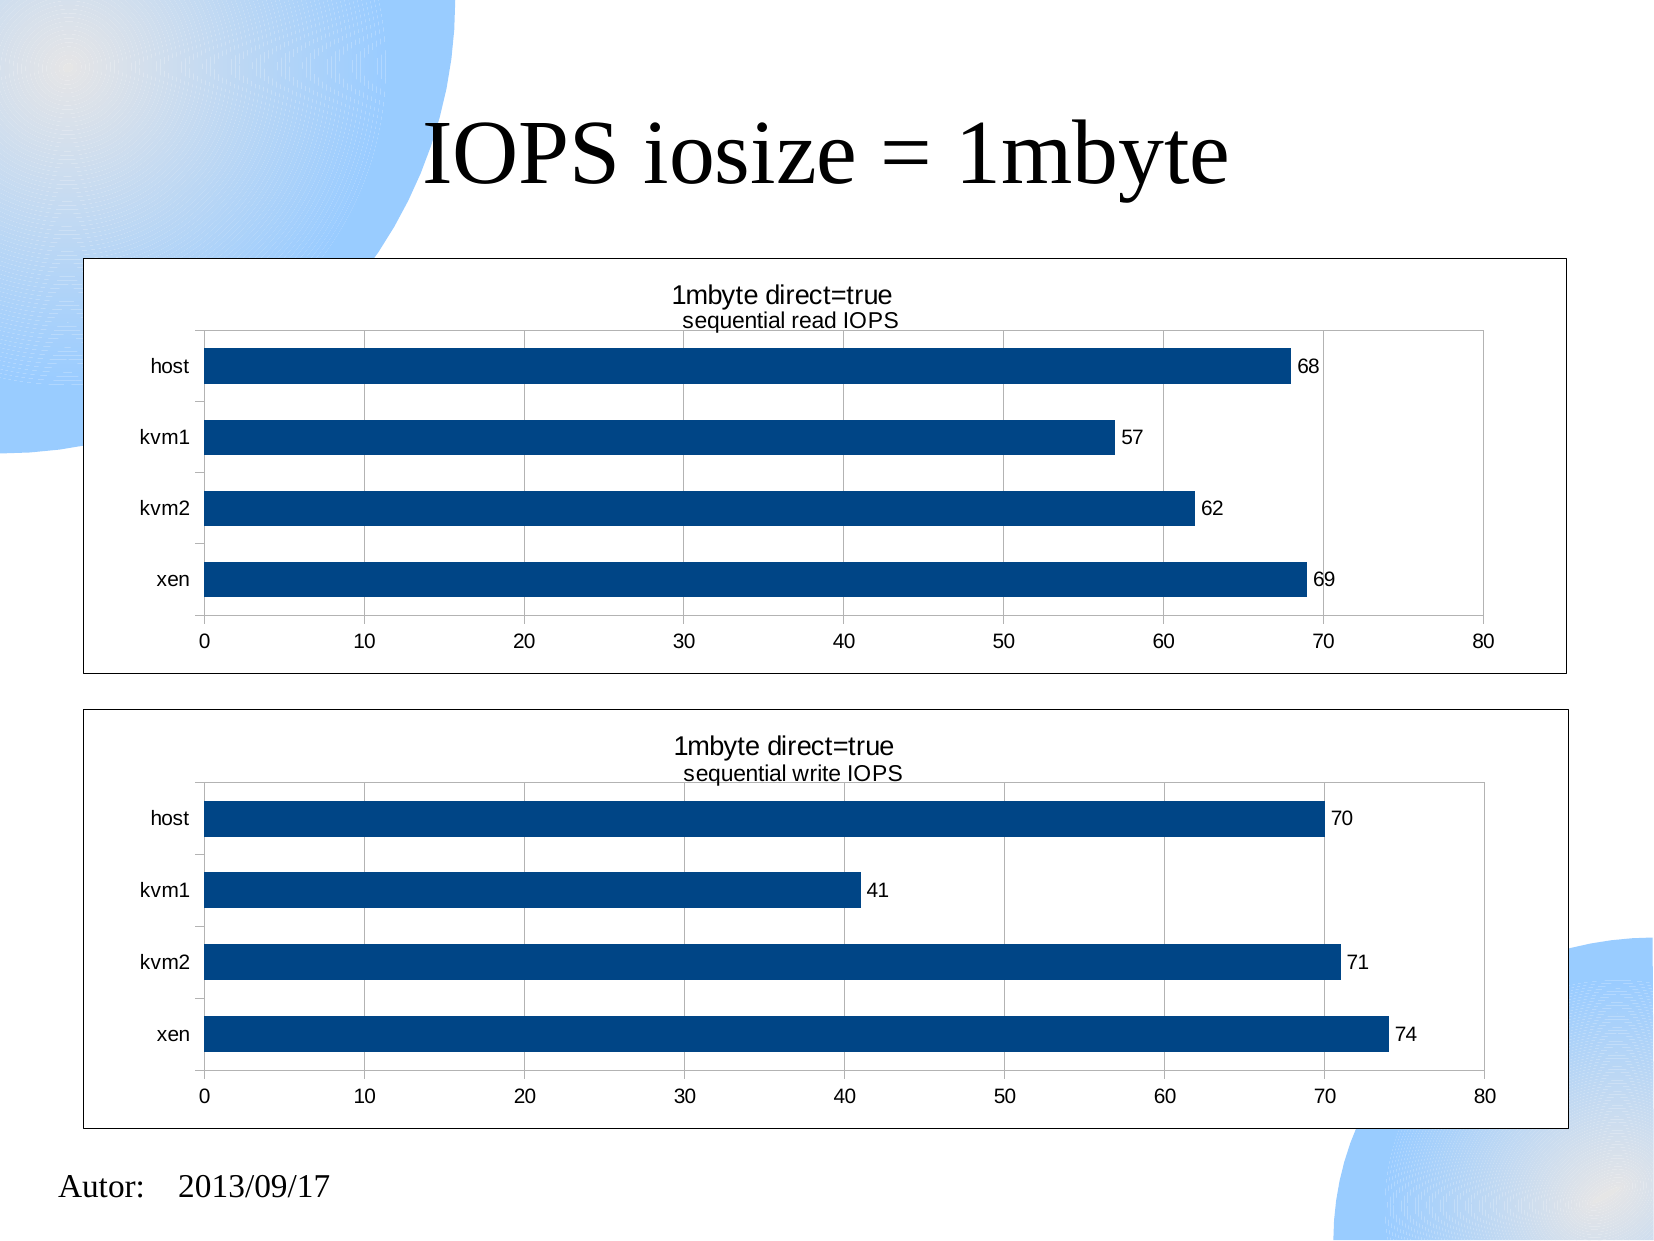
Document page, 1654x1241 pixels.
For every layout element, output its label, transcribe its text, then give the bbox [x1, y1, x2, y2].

title IOPS iosize = 1mbyte [82, 49, 1571, 257]
chart [82, 708, 1569, 1129]
chart [82, 257, 1567, 674]
